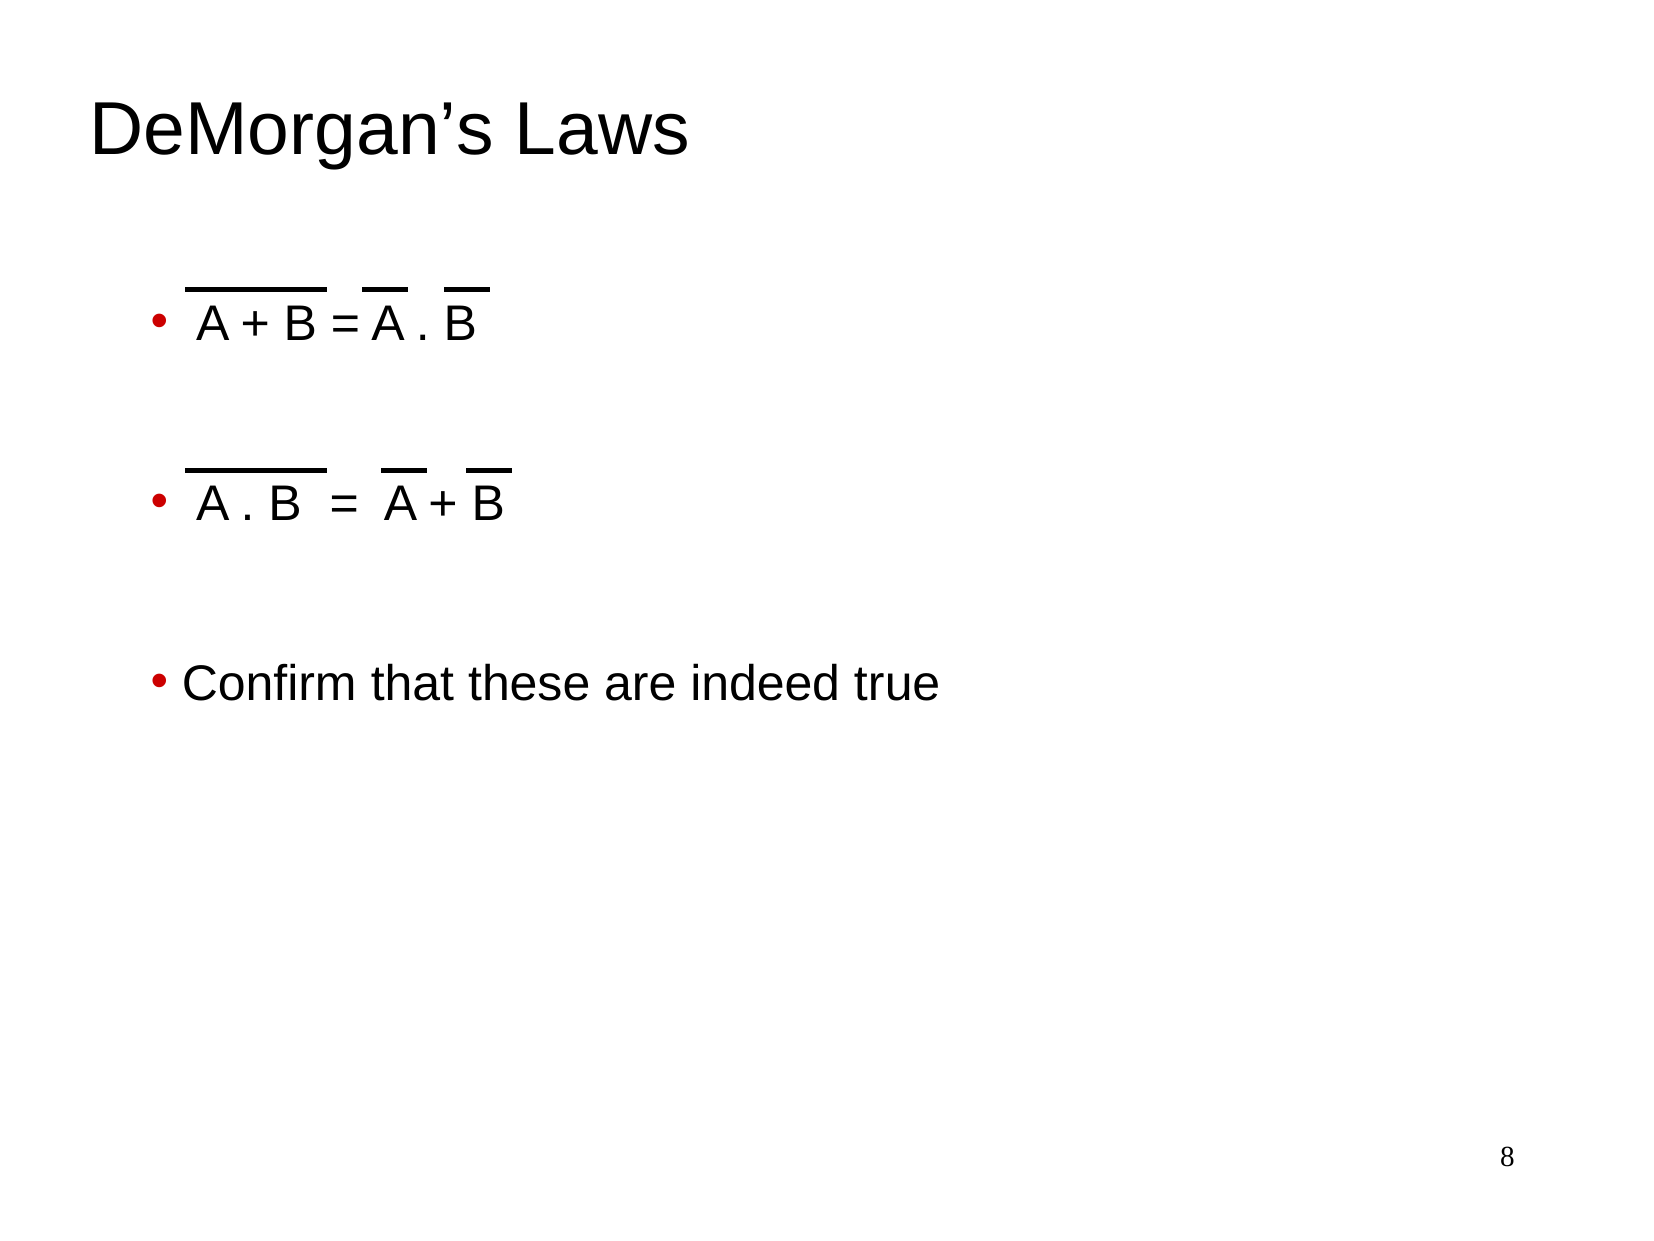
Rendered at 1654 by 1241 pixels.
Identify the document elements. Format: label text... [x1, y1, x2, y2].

text_box <number> [1184, 1129, 1530, 1213]
text_box DeMorgan’s Laws [74, 71, 706, 177]
text_box A + B = A . B A . B = A + B Confirm that these are indeed true [135, 282, 956, 719]
